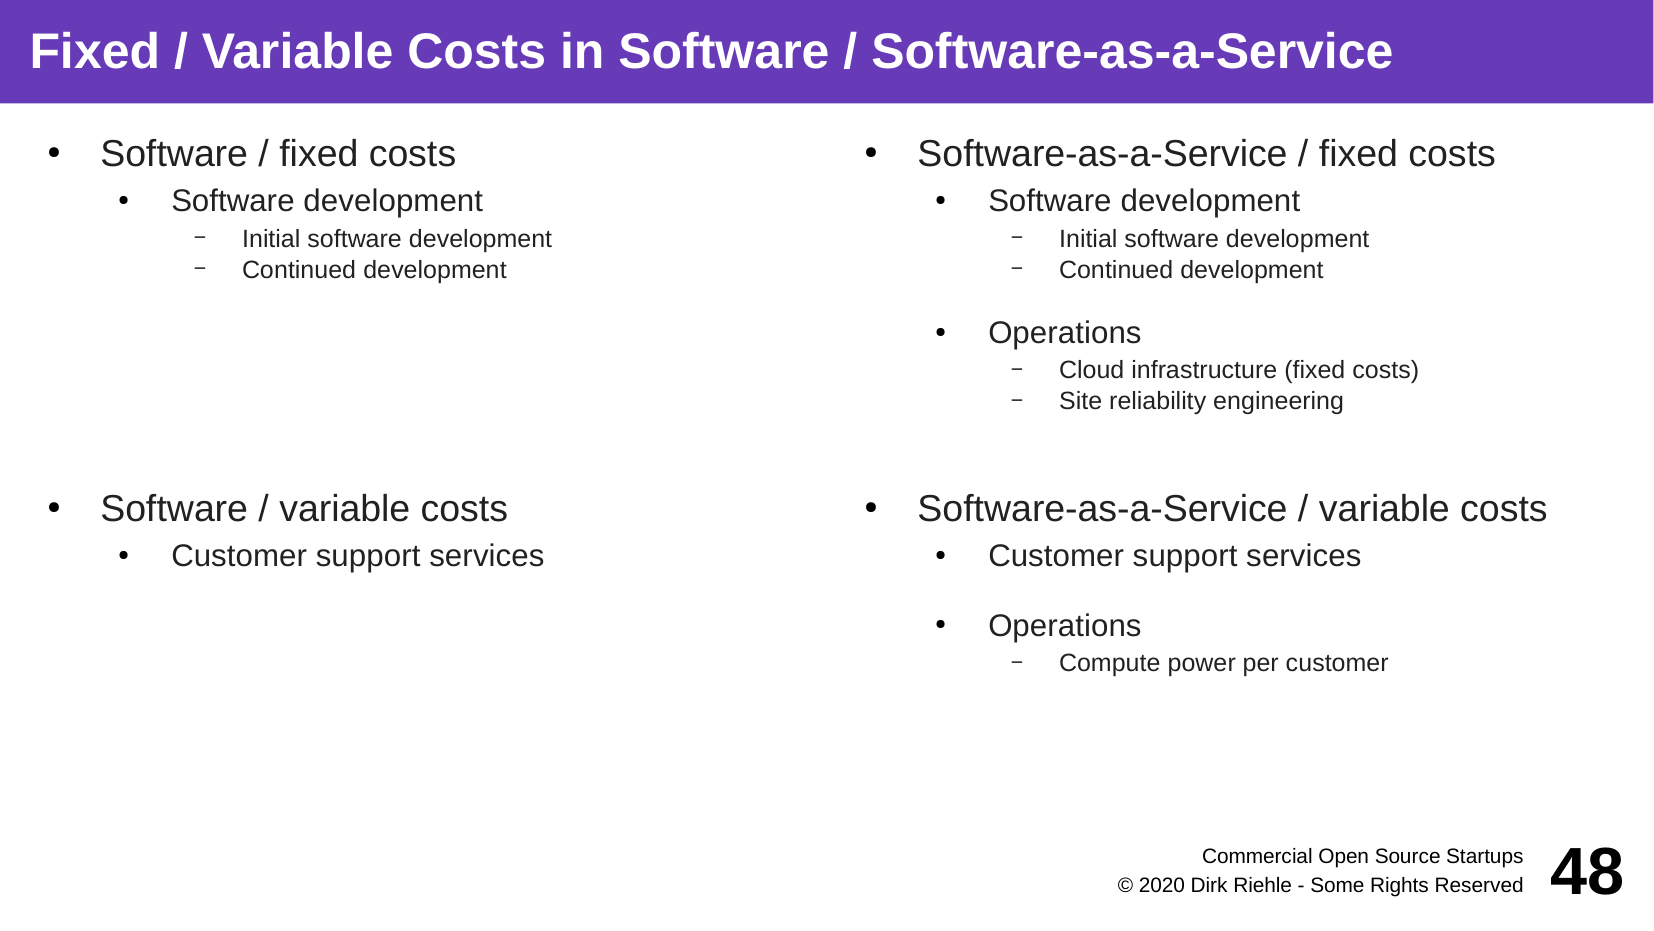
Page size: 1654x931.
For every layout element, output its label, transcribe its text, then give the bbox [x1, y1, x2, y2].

list Software-as-a-Service / fixed costs Software development Initial software development Continued development Operations Cloud infrastructure (fixed costs) Site reliability engineering [846, 132, 1625, 457]
list Software-as-a-Service / variable costs Customer support services Operations Compute power per customer [846, 487, 1625, 812]
list Software / fixed costs Software development Initial software development Continued development [29, 132, 808, 457]
list Software / variable costs Customer support services [29, 487, 808, 812]
title Fixed / Variable Costs in Software / Software-as-a-Service [0, 0, 1654, 104]
